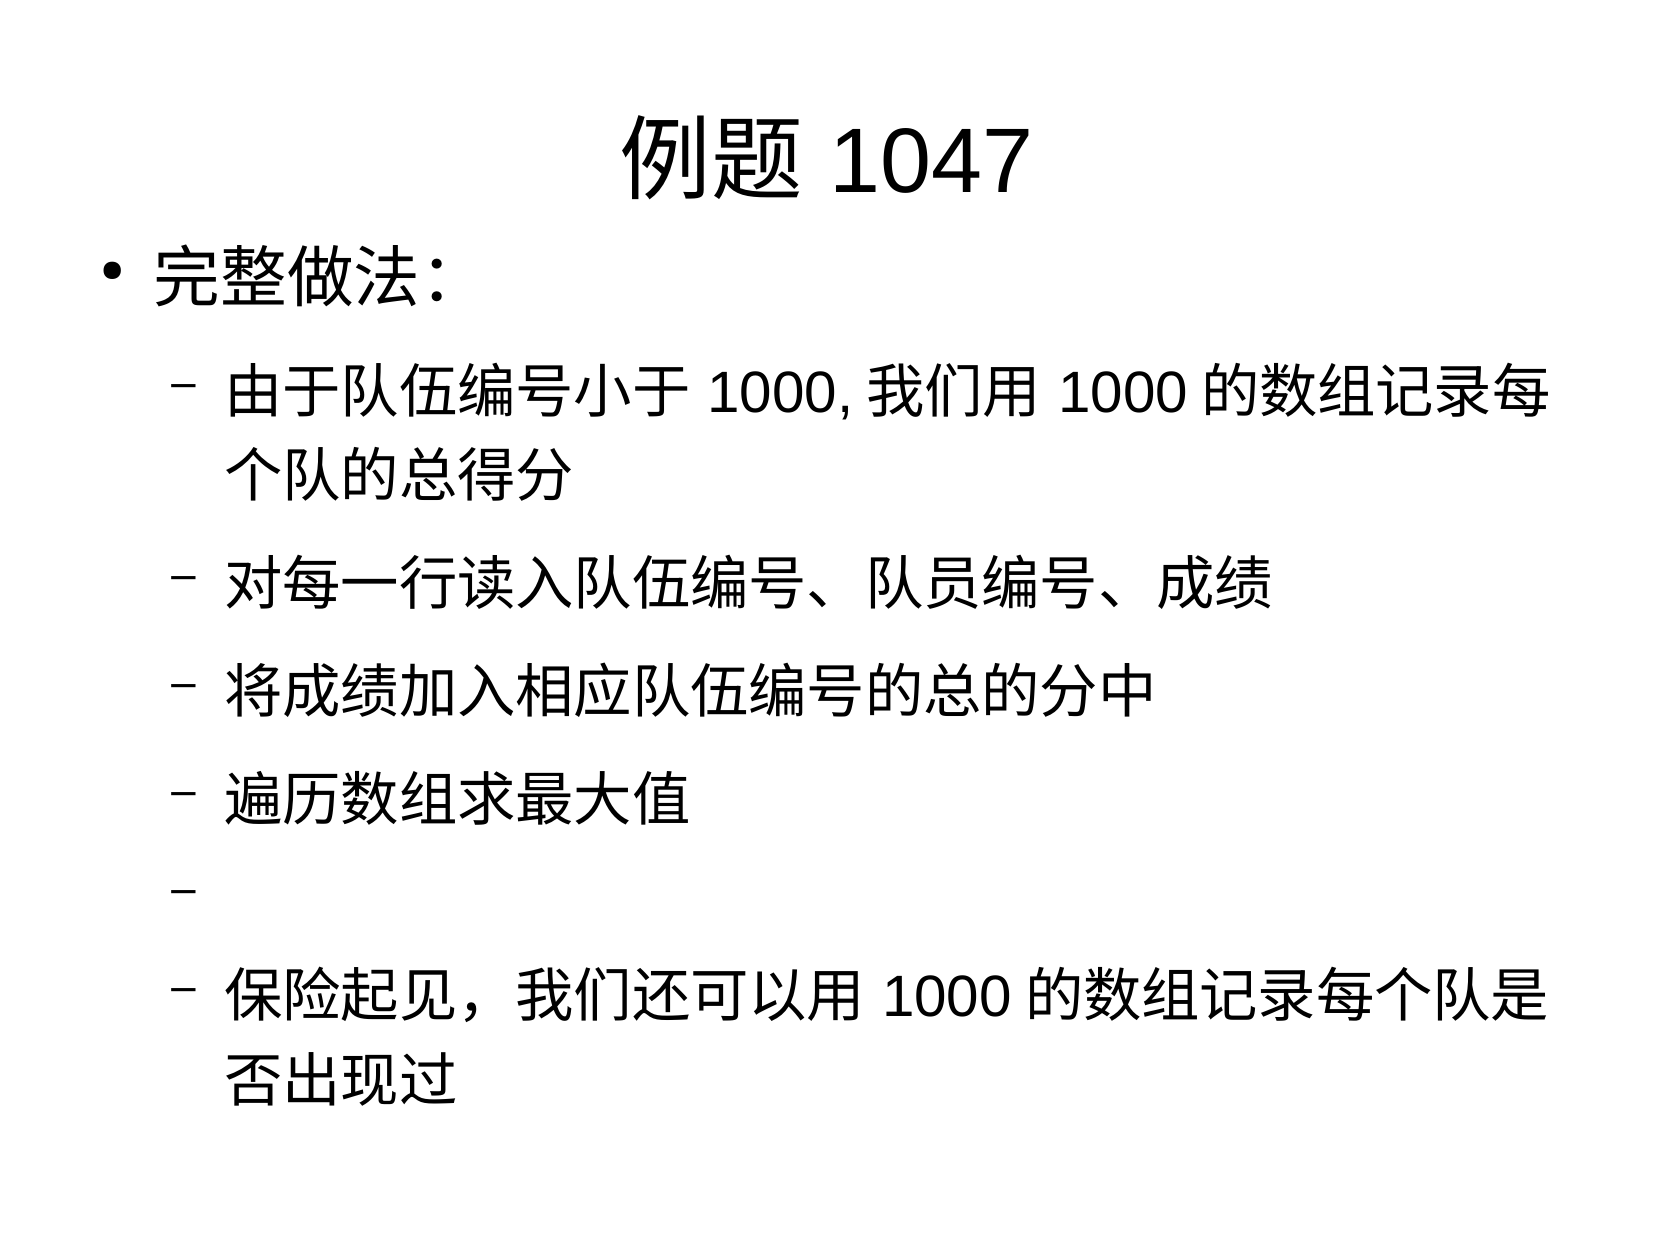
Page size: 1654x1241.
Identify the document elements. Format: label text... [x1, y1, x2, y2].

title 例题1047 [82, 49, 1571, 224]
list 完整做法： 由于队伍编号小于1000,我们用1000的数组记录每个队的总得分 对每一行读入队伍编号、队员编号、成绩 将成绩加入相应队伍编号的总的分中 遍历数组求最大值 保险起见，我们还可以用1000的数组记录每个队是否出现过 [82, 224, 1571, 1182]
